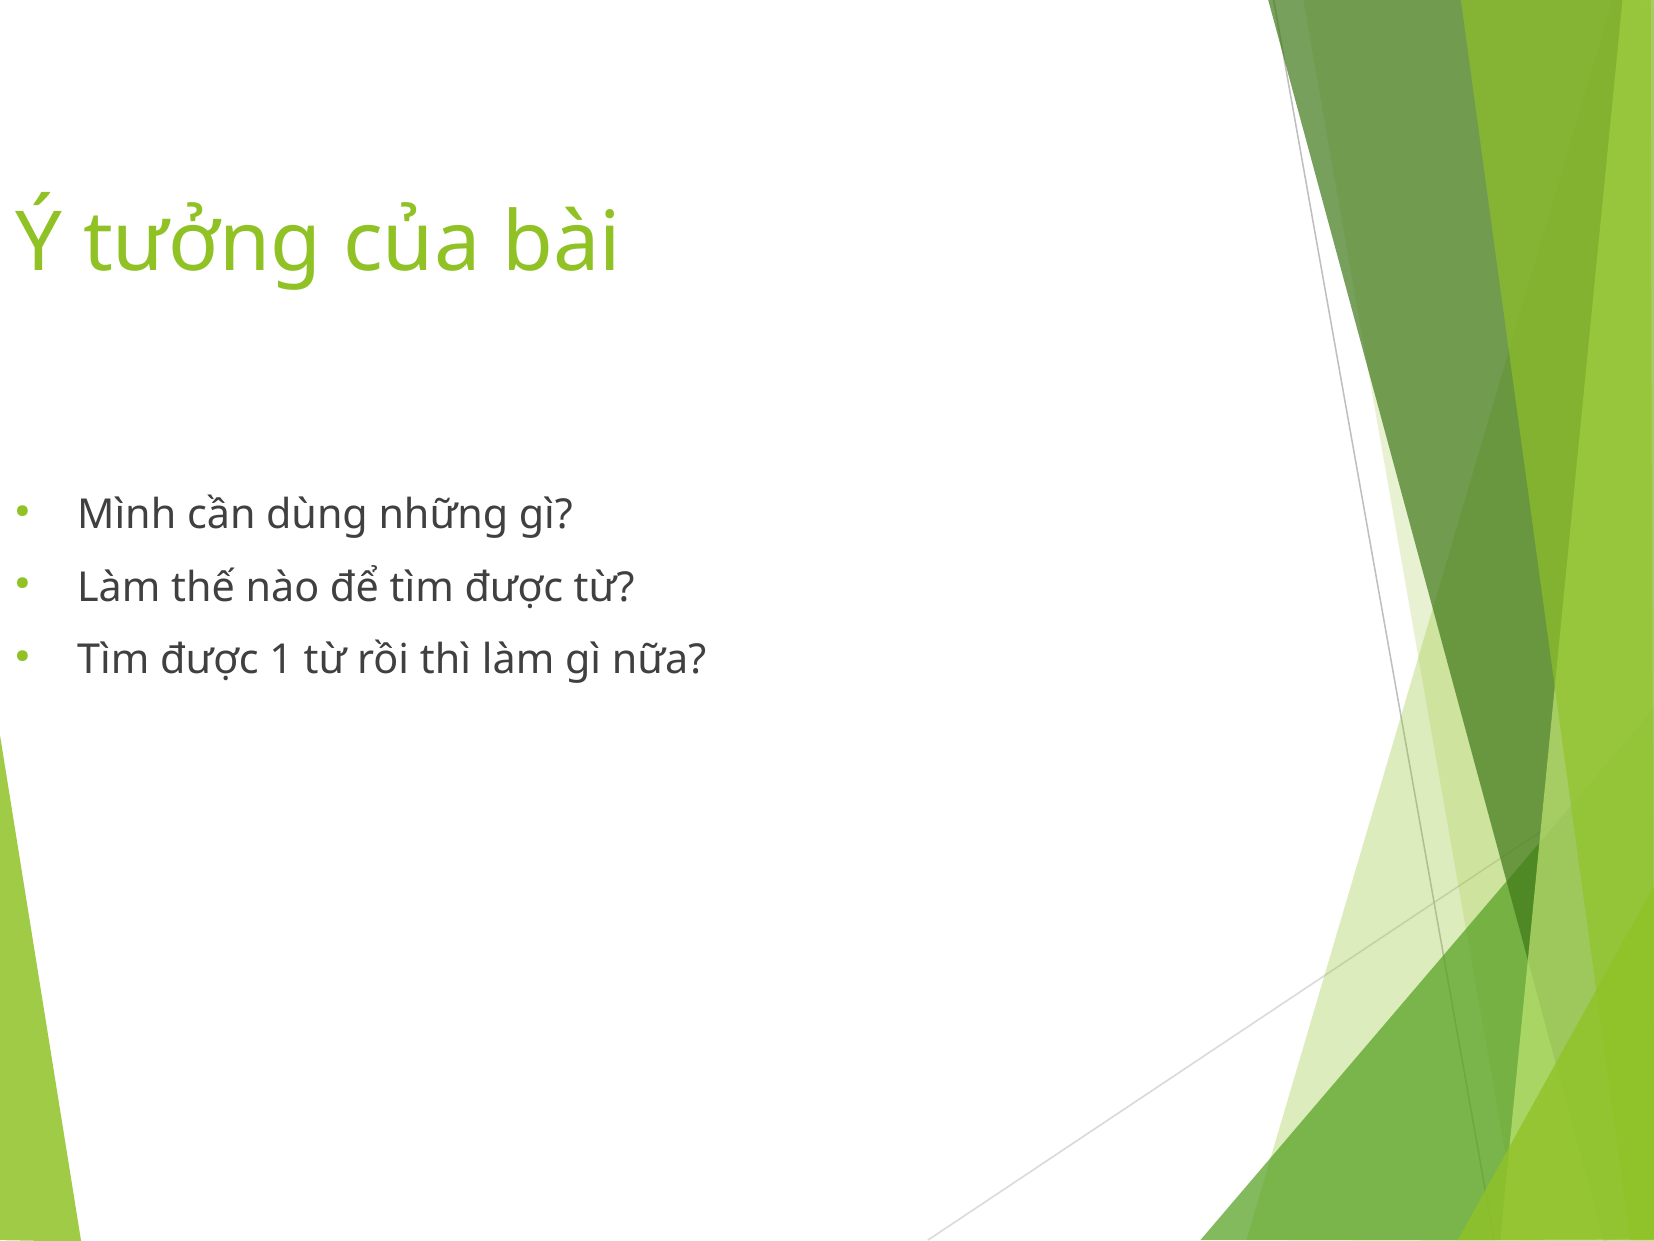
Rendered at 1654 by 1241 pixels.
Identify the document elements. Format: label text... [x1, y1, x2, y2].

list Mình cần dùng những gì? Làm thế nào để tìm được từ? Tìm được 1 từ rồi thì làm gì nữa? [0, 479, 1489, 824]
title Ý tưởng của bài [0, 179, 1489, 387]
